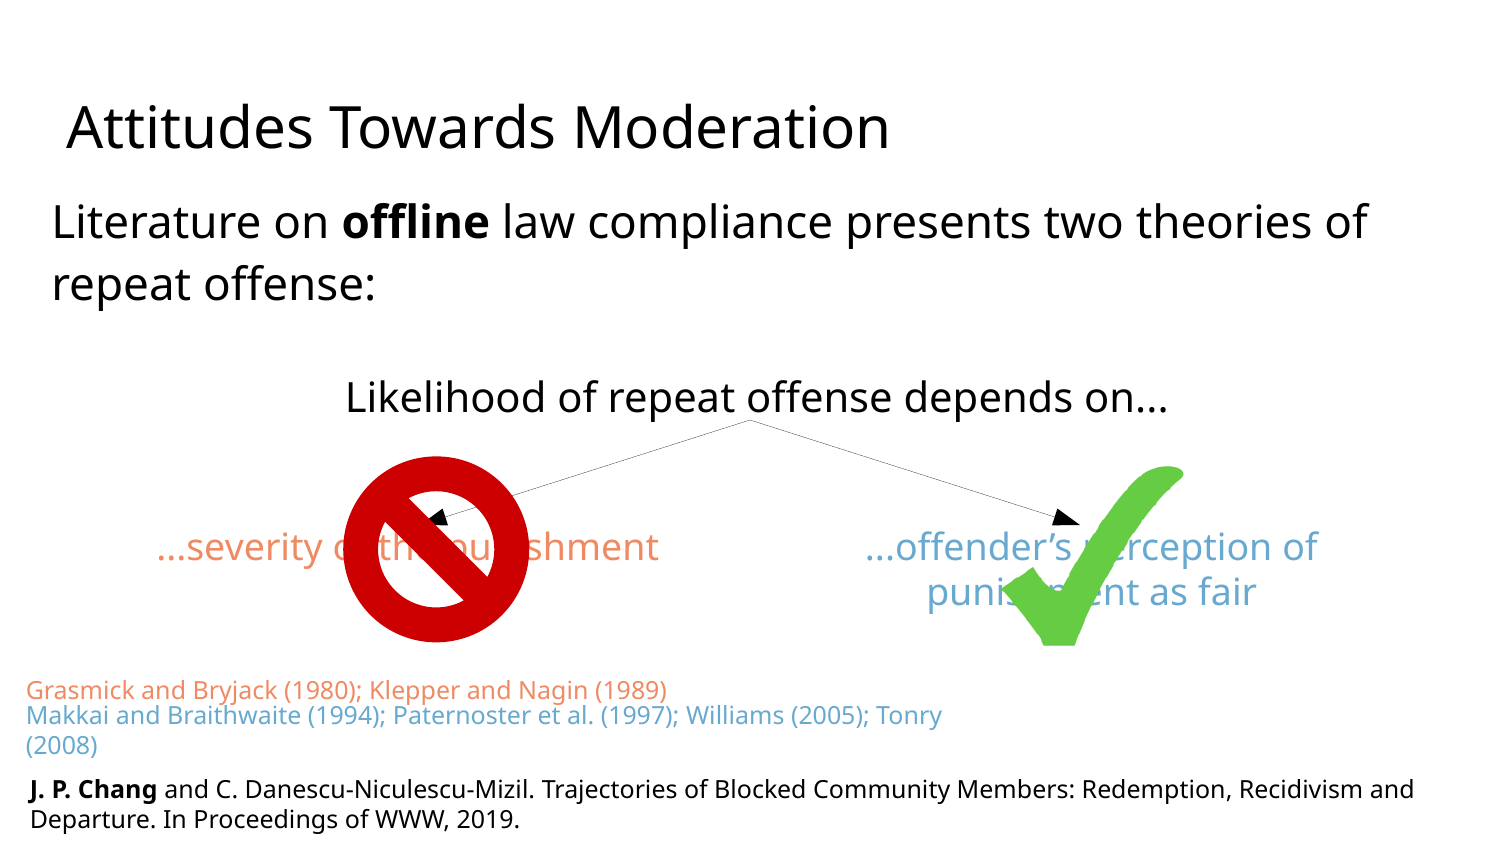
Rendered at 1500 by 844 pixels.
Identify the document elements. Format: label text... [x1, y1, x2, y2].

text_box Literature on offline law compliance presents two theories of repeat offense: [51, 189, 1449, 750]
text_box ...severity of the punishment [130, 507, 686, 664]
text_box [343, 456, 530, 643]
title Attitudes Towards Moderation [51, 75, 1449, 170]
text_box Grasmick and Bryjack (1980); Klepper and Nagin (1989) [10, 666, 1019, 705]
text_box J. P. Chang and C. Danescu-Niculescu-Mizil. Trajectories of Blocked Community Members: Redemption, Recidivism and Departure. In Proceedings of WWW, 2019. [14, 758, 1480, 832]
text_box ...severity of the punishment [379, 523, 462, 607]
text_box ...offender’s perception of punishment as fair [814, 507, 1370, 664]
text_box Likelihood of repeat offense depends on... [330, 360, 1158, 428]
text_box ...severity of the punishment [438, 508, 494, 575]
picture [998, 462, 1185, 649]
text_box Makkai and Braithwaite (1994); Paternoster et al. (1997); Williams (2005); Tonry (2008) [10, 705, 1019, 754]
